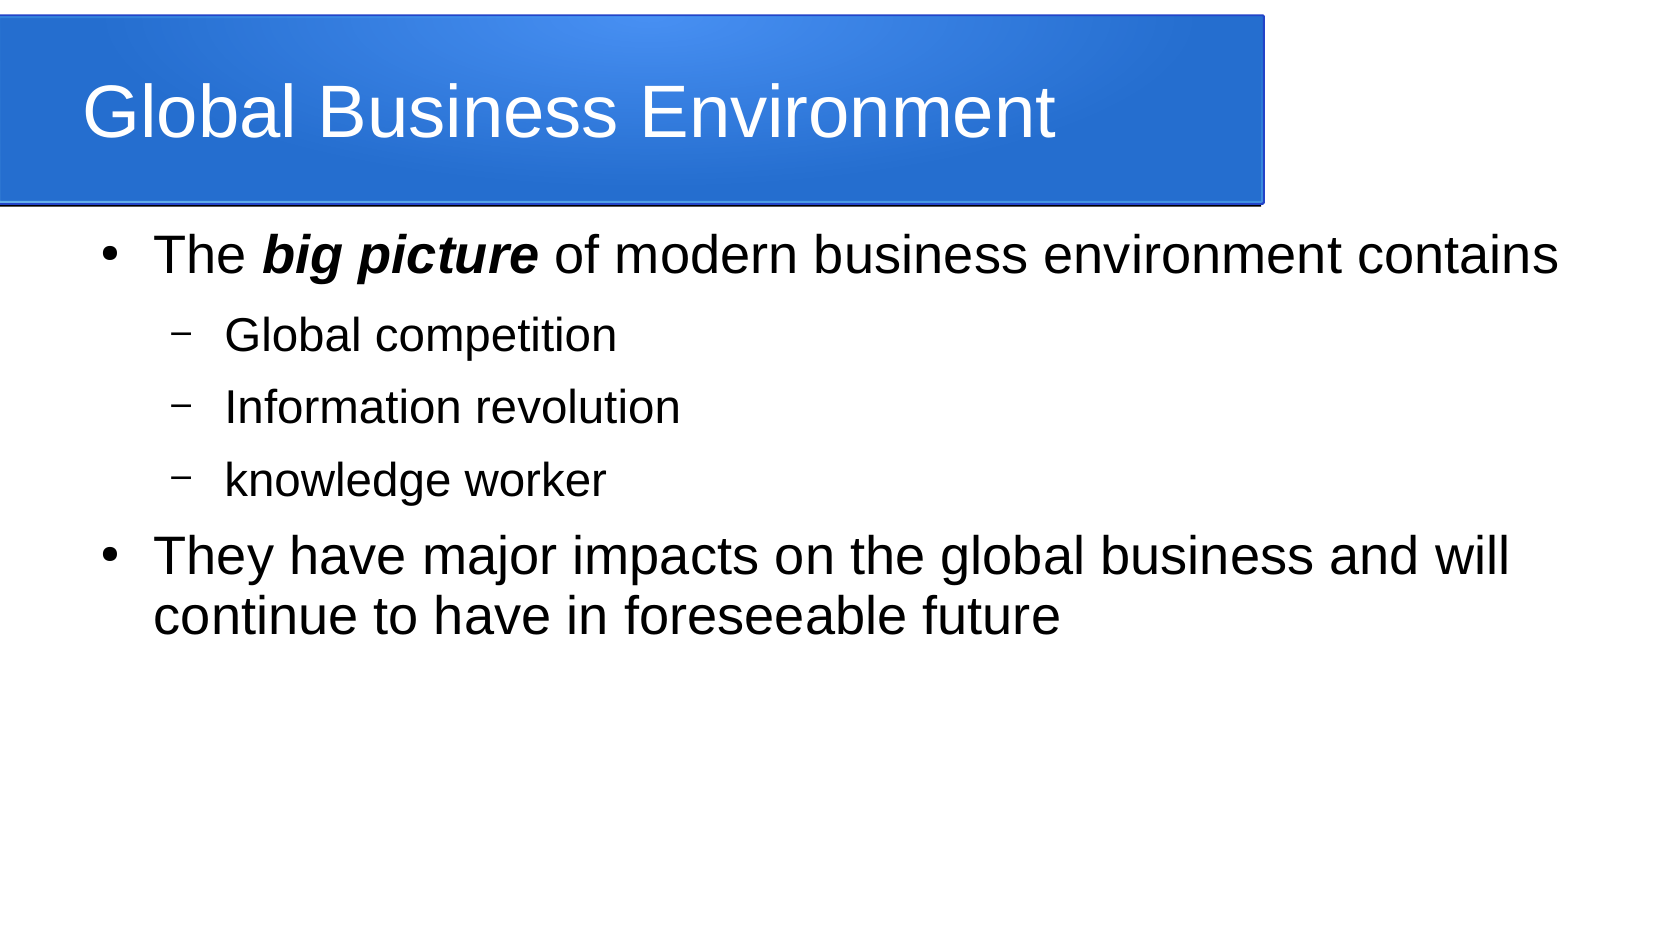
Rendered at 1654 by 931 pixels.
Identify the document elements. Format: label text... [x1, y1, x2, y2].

list The big picture of modern business environment contains Global competition Information revolution knowledge worker They have major impacts on the global business and will continue to have in foreseeable future [82, 224, 1571, 764]
title Global Business Environment [82, 35, 1235, 189]
